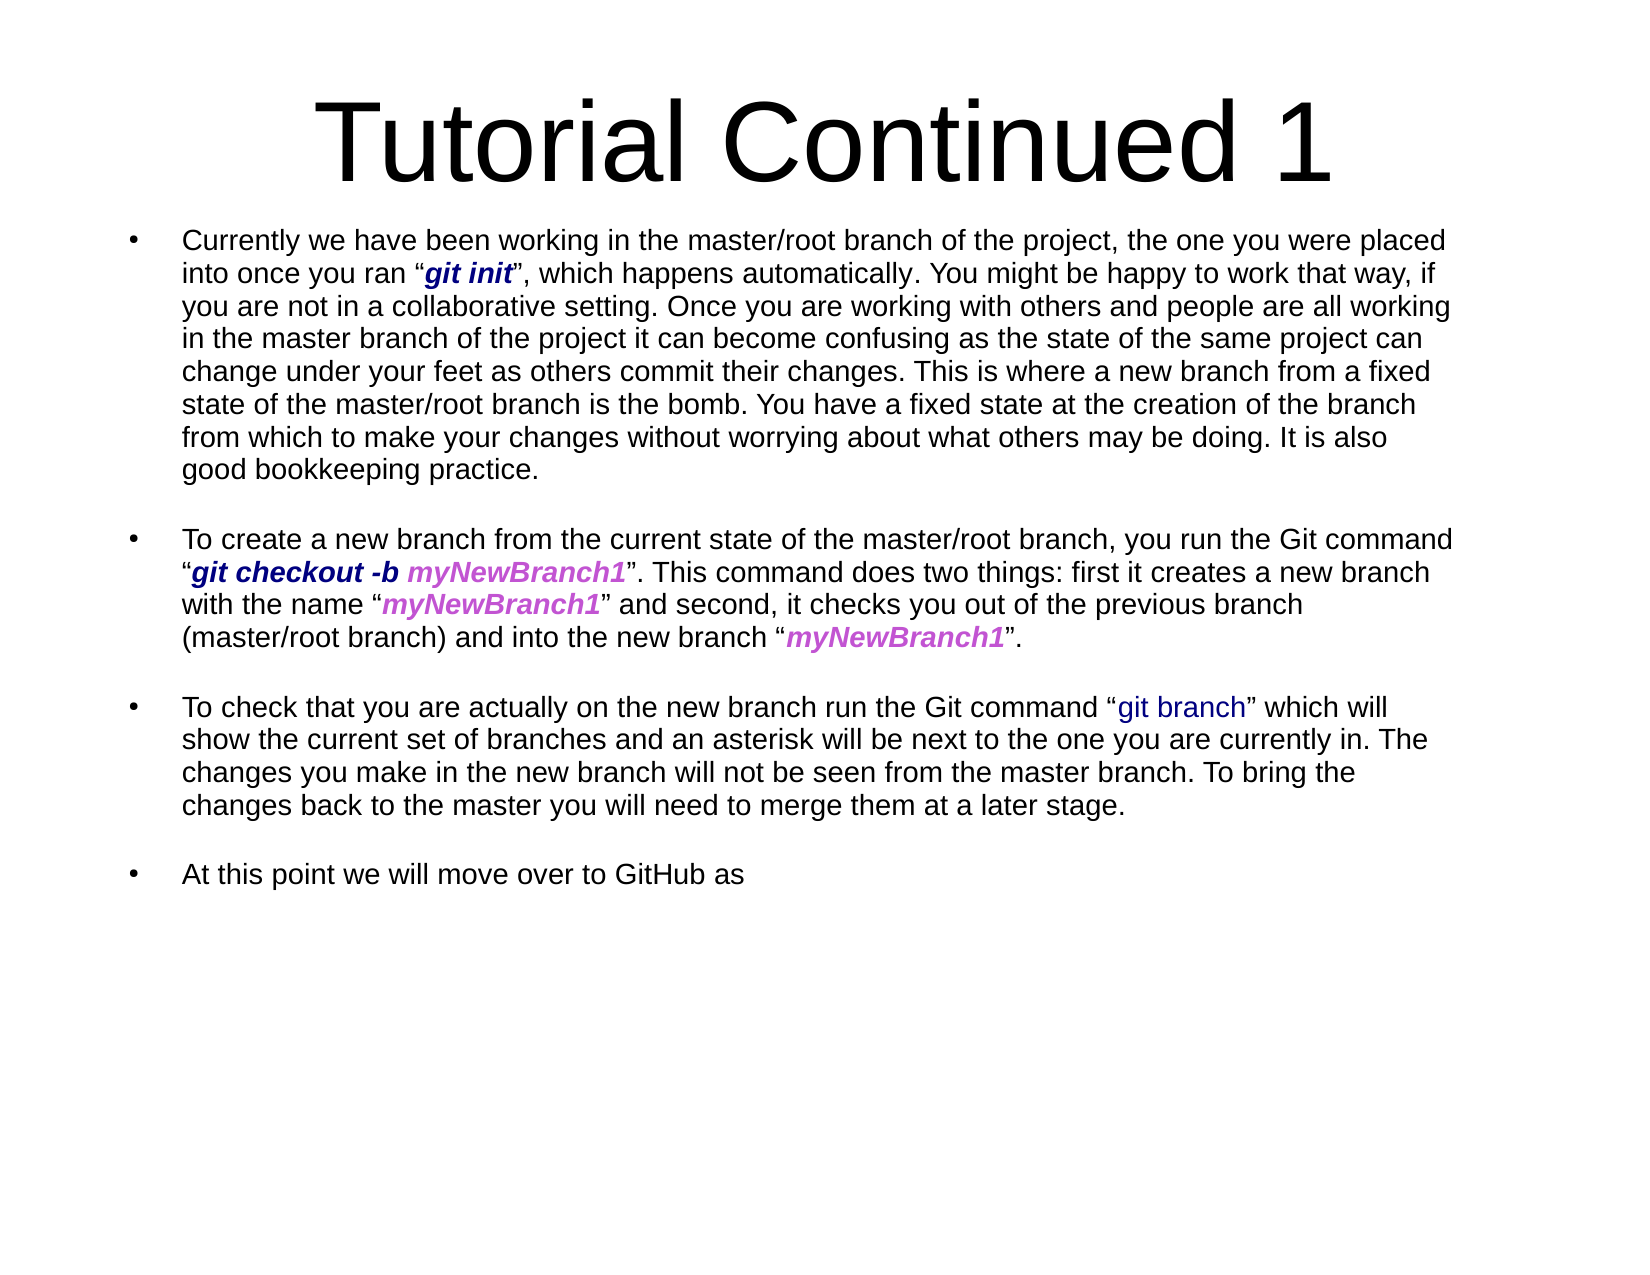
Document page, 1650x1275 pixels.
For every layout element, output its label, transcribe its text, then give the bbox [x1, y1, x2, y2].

list Currently we have been working in the master/root branch of the project, the one you were placed into once you ran “git init”, which happens automatically. You might be happy to work that way, if you are not in a collaborative setting. Once you are working with others and people are all working in the master branch of the project it can become confusing as the state of the same project can change under your feet as others commit their changes. This is where a new branch from a fixed state of the master/root branch is the bomb. You have a fixed state at the creation of the branch from which to make your changes without worrying about what others may be doing. It is also good bookkeeping practice. To create a new branch from the current state of the master/root branch, you run the Git command “git checkout -b myNewBranch1”. This command does two things: first it creates a new branch with the name “myNewBranch1” and second, it checks you out of the previous branch (master/root branch) and into the new branch “myNewBranch1”. To check that you are actually on the new branch run the Git command “git branch” which will show the current set of branches and an asterisk will be next to the one you are currently in. The changes you make in the new branch will not be seen from the master branch. To bring the changes back to the master you will need to merge them at a later stage. At this point we will move over to GitHub as [110, 223, 1461, 895]
title Tutorial Continued 1 [150, 70, 1500, 213]
